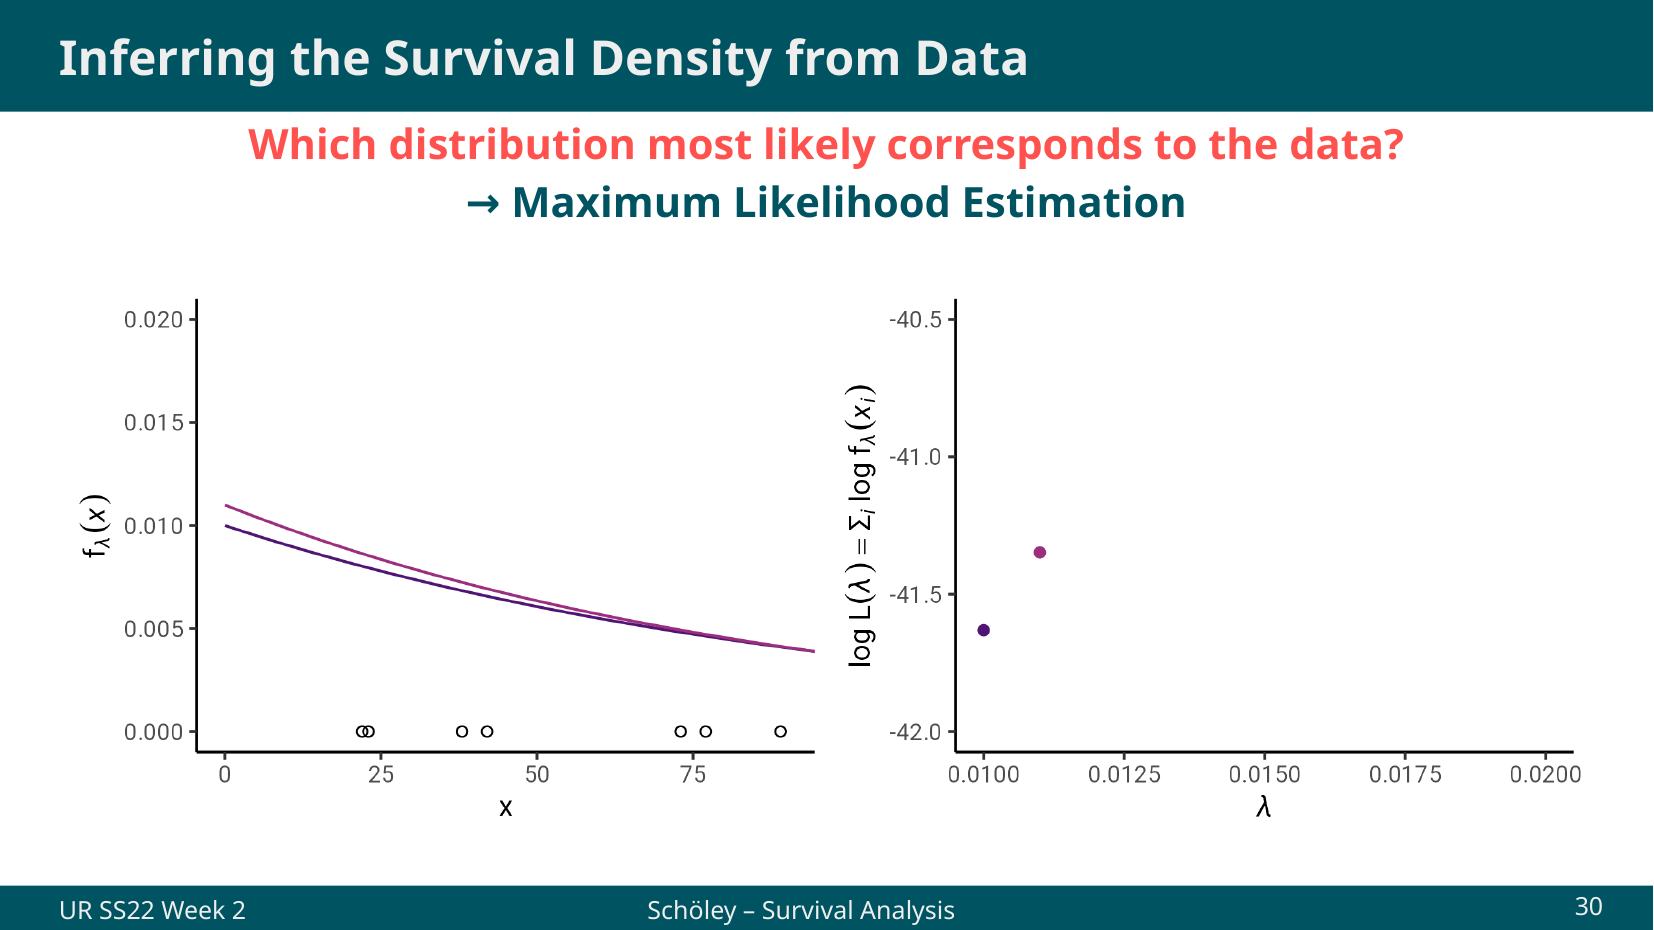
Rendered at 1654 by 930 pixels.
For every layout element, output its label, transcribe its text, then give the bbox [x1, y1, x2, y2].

title Inferring the Survival Density from Data [58, 0, 1594, 107]
text_box Which distribution most likely corresponds to the data? → Maximum Likelihood Estimation [19, 107, 1634, 310]
picture [49, 269, 1603, 852]
